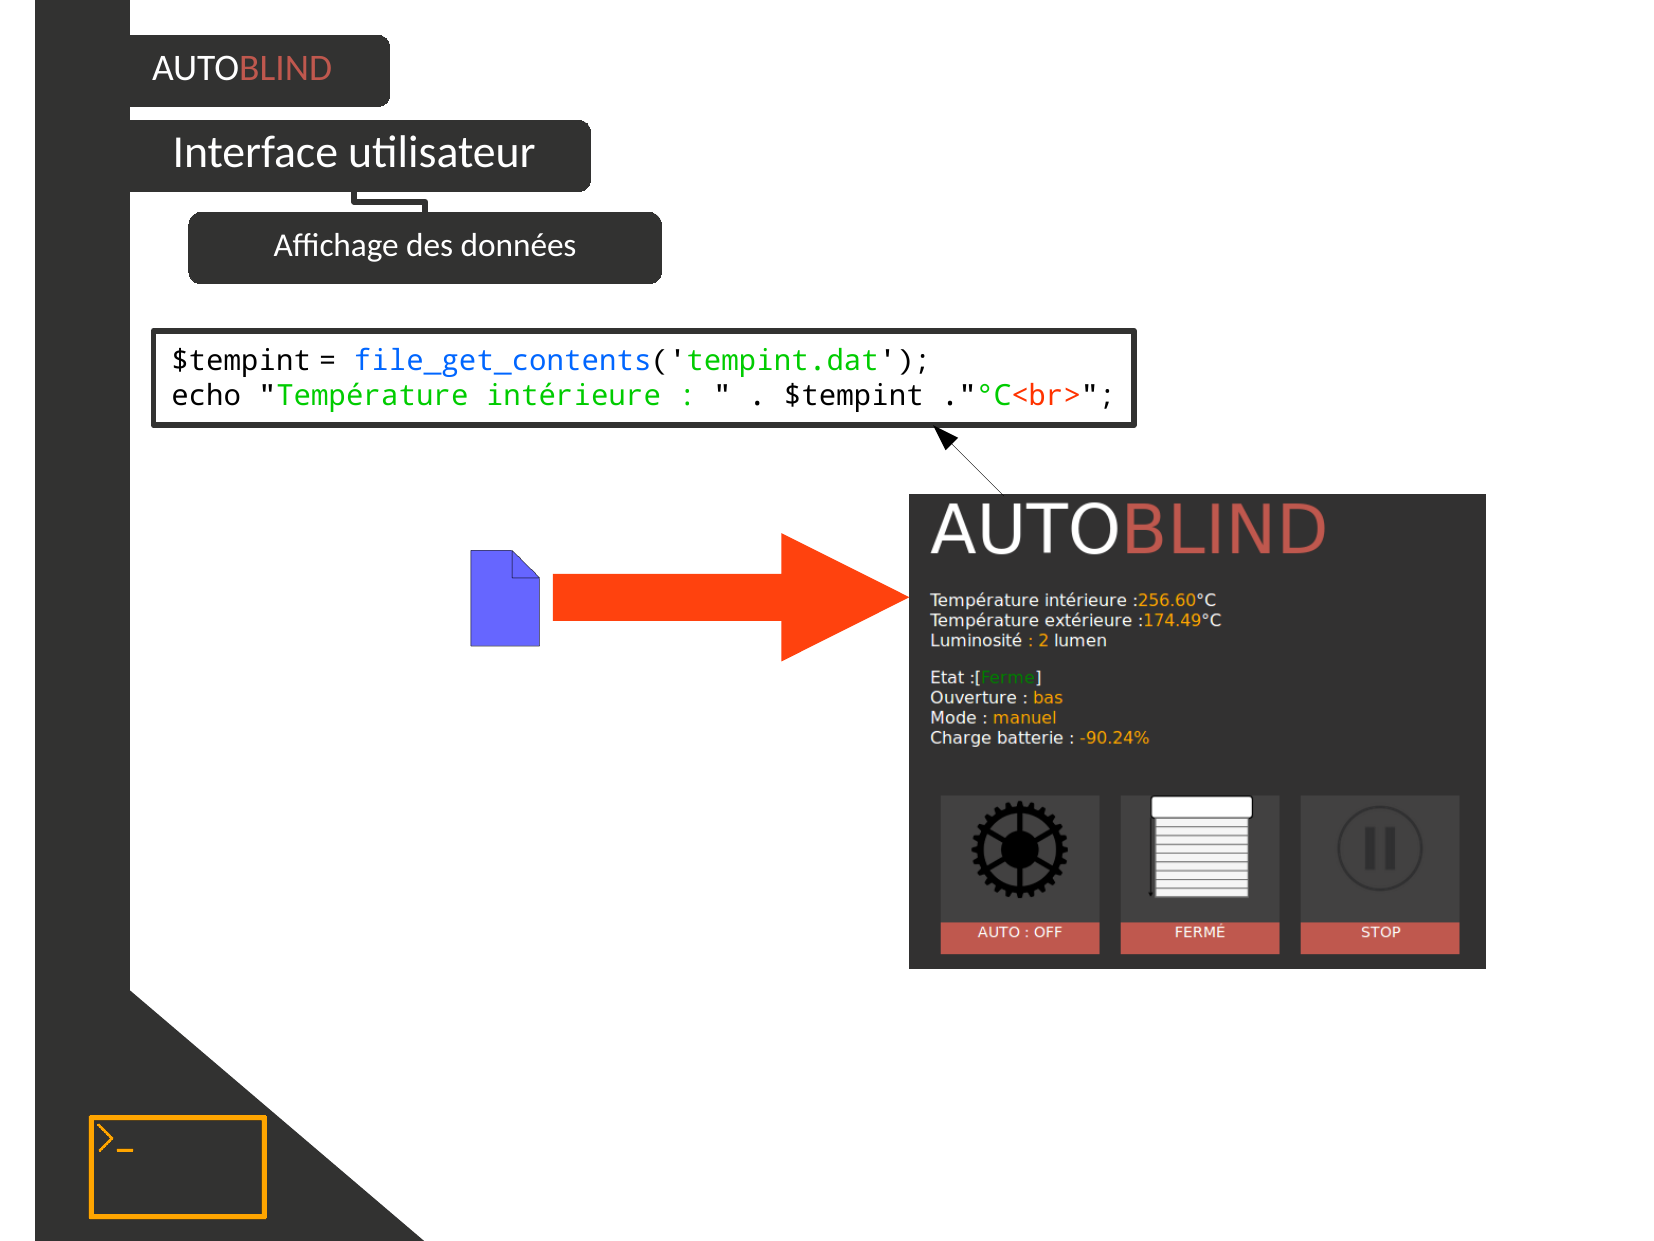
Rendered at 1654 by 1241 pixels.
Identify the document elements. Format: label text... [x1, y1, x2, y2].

text_box Affichage des données [188, 212, 662, 284]
text_box Interface utilisateur [118, 120, 591, 192]
text_box AUTOBLIND [130, 35, 390, 107]
picture [82, 1110, 272, 1223]
picture [466, 543, 544, 650]
text_box $tempint = file_get_contents('tempint.dat'); echo "Température intérieure : " . $tempint ."°C<br>"; [153, 330, 1134, 426]
text_box [35, 0, 425, 1241]
picture [909, 494, 1486, 969]
text_box [552, 533, 910, 662]
